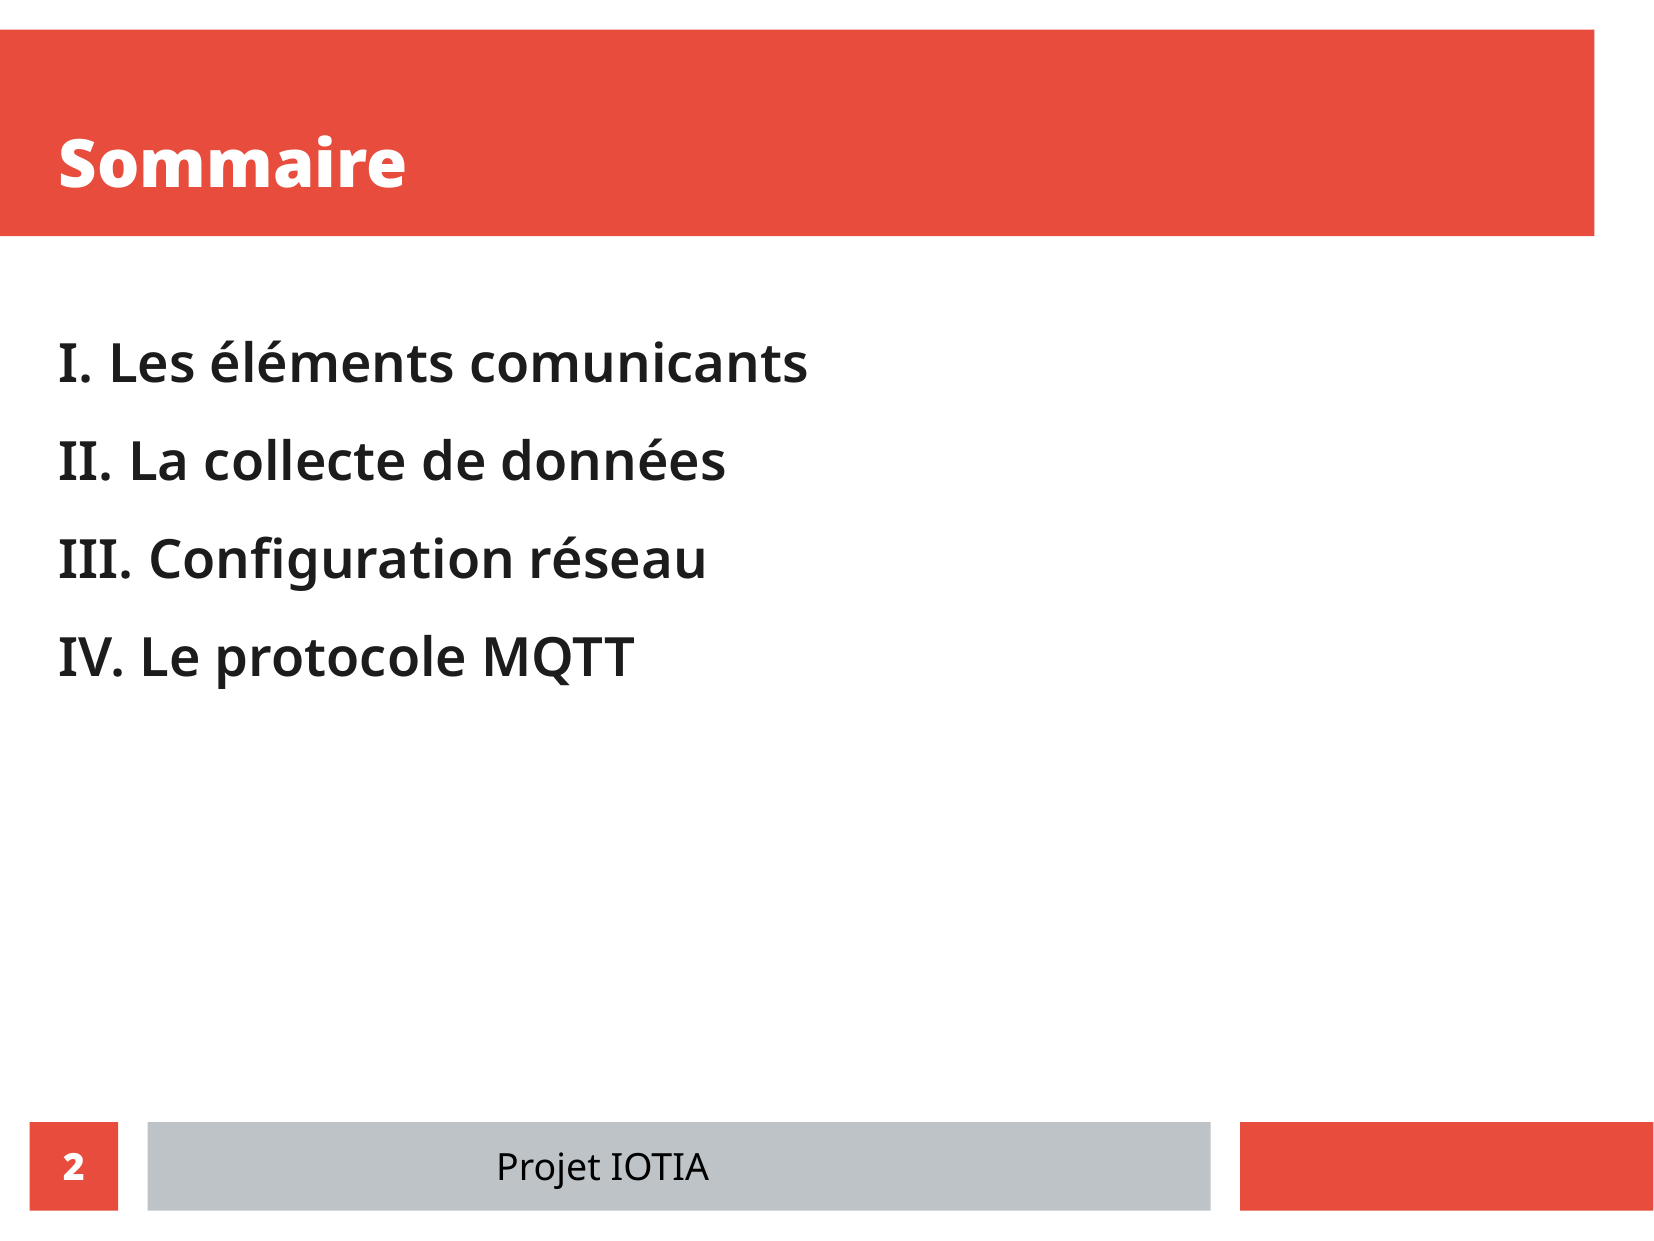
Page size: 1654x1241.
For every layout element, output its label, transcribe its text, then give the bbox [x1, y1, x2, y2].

list I. Les éléments comunicants II. La collecte de données III. Configuration réseau IV. Le protocole MQTT [59, 324, 1565, 1093]
title Sommaire [59, 59, 1595, 207]
